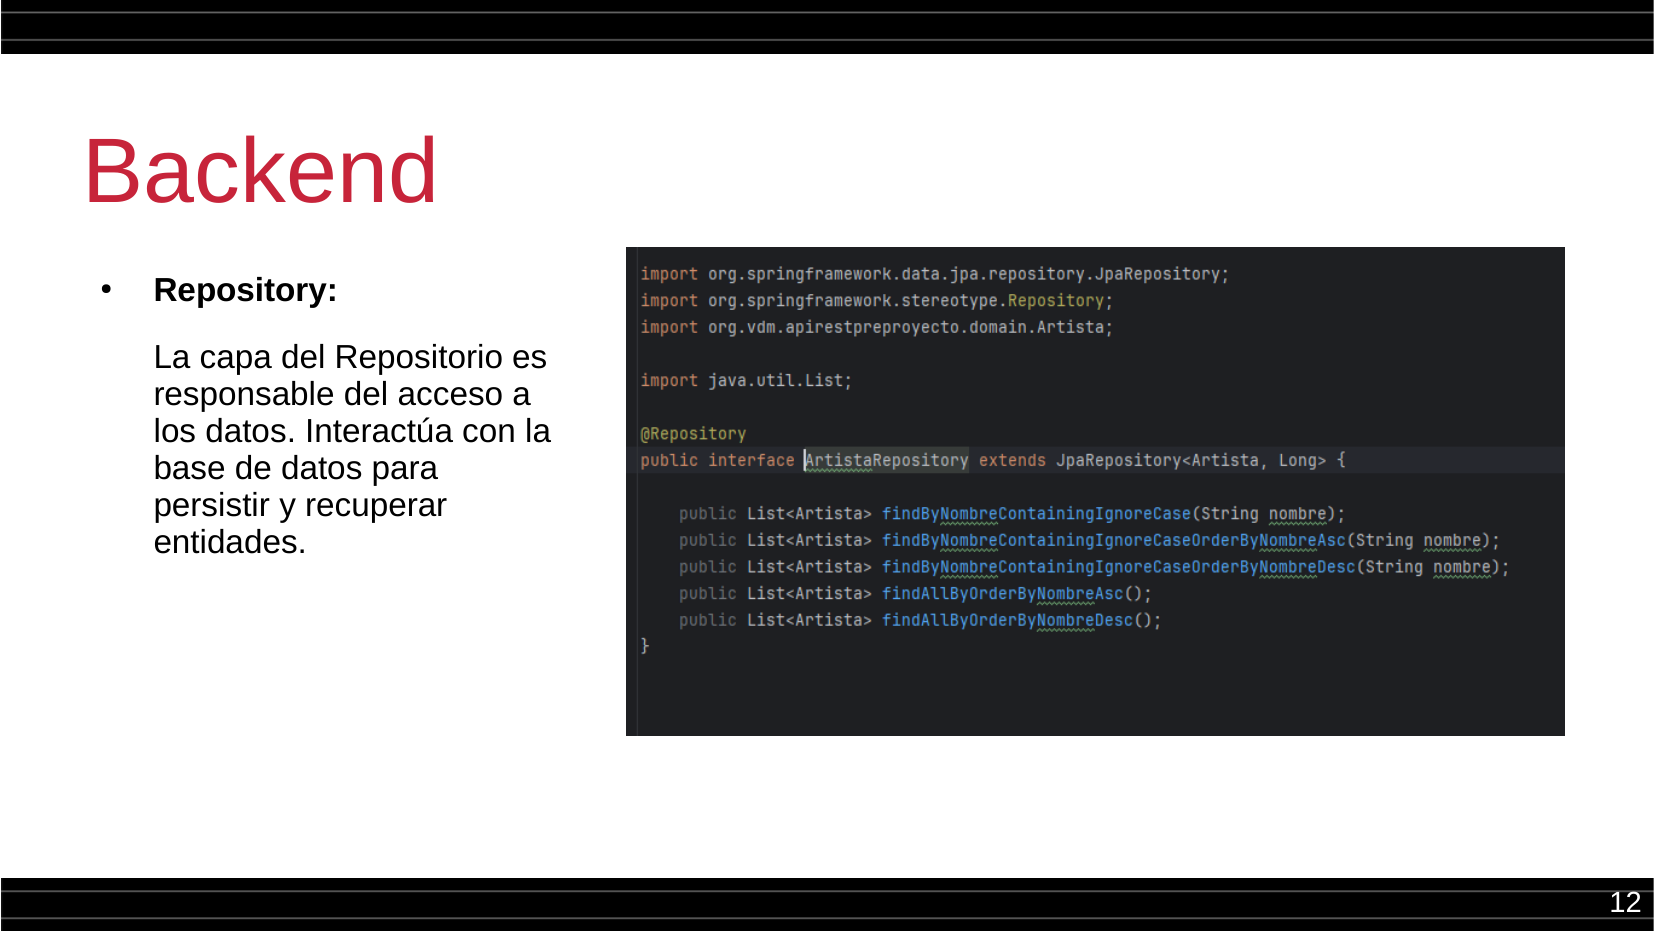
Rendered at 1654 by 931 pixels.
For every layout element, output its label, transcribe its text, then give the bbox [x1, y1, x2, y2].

picture [1, 0, 1654, 54]
picture [1, 878, 1654, 931]
title Backend [82, 92, 1571, 249]
list Repository: La capa del Repositorio es responsable del acceso a los datos. Interactúa con la base de datos para persistir y recuperar entidades. [82, 271, 562, 758]
picture [626, 247, 1565, 736]
